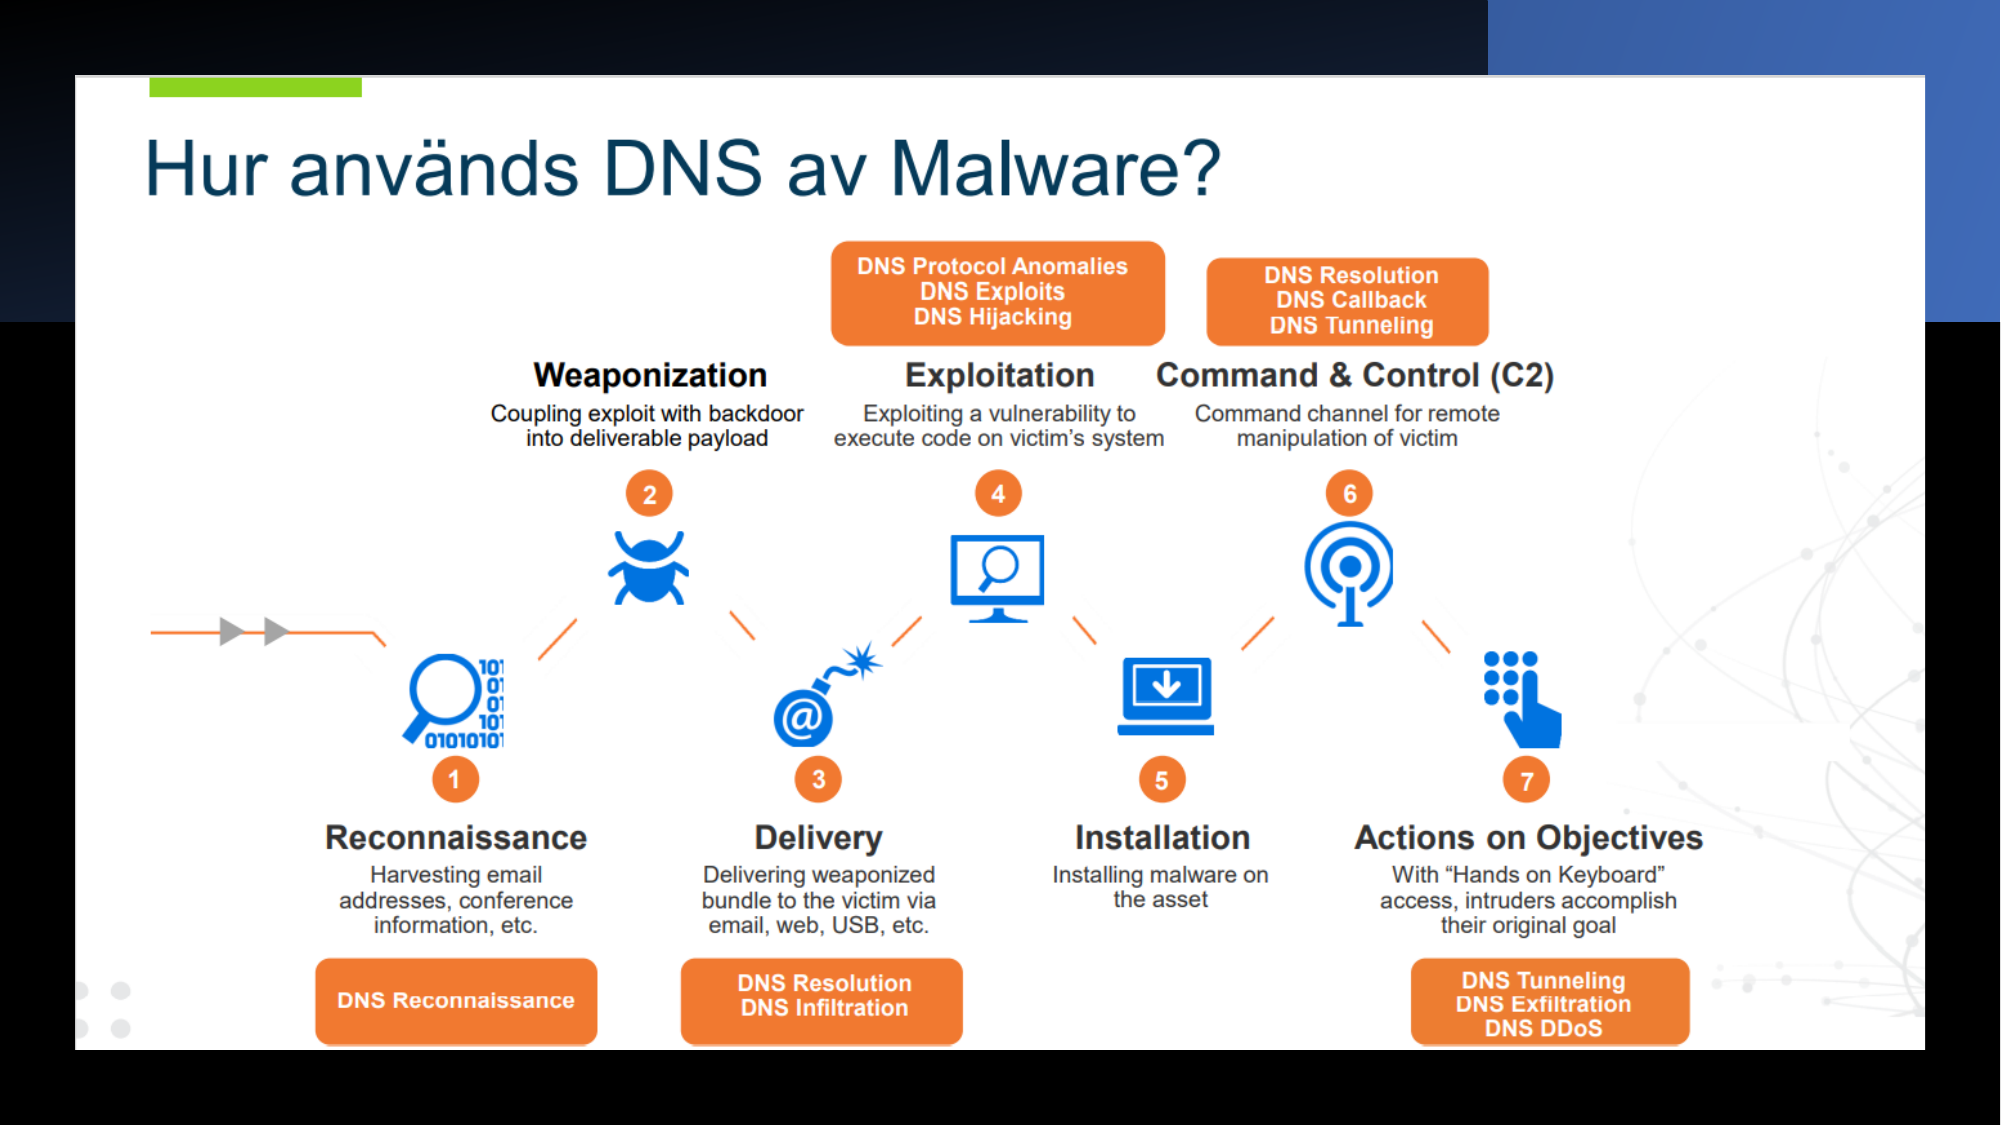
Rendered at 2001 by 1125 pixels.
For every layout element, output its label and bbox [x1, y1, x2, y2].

text_box [0, 0, 2000, 1125]
picture [75, 75, 1926, 1051]
